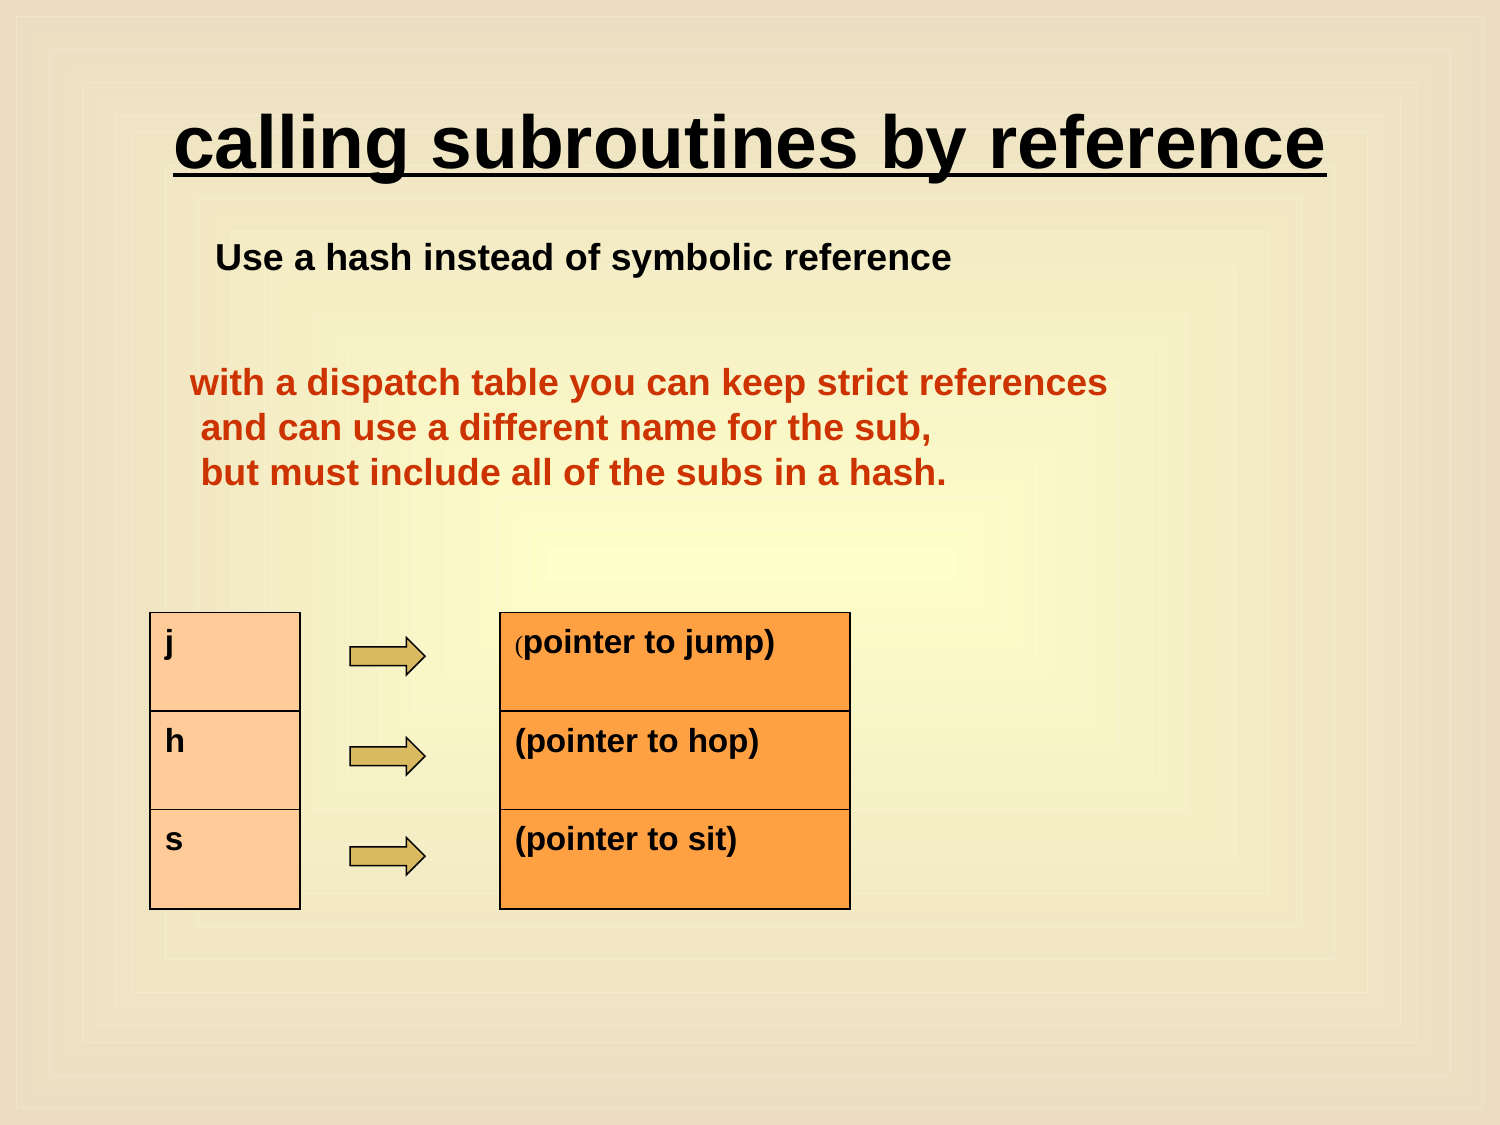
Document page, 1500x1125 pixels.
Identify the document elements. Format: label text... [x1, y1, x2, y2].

text_box [350, 837, 426, 876]
text_box (pointer to jump) [499, 612, 850, 711]
text_box (pointer to hop) [499, 711, 850, 809]
text_box [350, 637, 426, 676]
text_box h [149, 711, 300, 809]
text_box s [149, 809, 300, 909]
text_box Use a hash instead of symbolic reference [200, 224, 968, 286]
text_box with a dispatch table you can keep strict references and can use a different name for the sub, but must include all of the subs in a hash. [175, 349, 1124, 501]
text_box [350, 737, 426, 775]
text_box j [149, 612, 300, 711]
title calling subroutines by reference [75, 45, 1426, 233]
text_box (pointer to sit) [499, 809, 850, 909]
